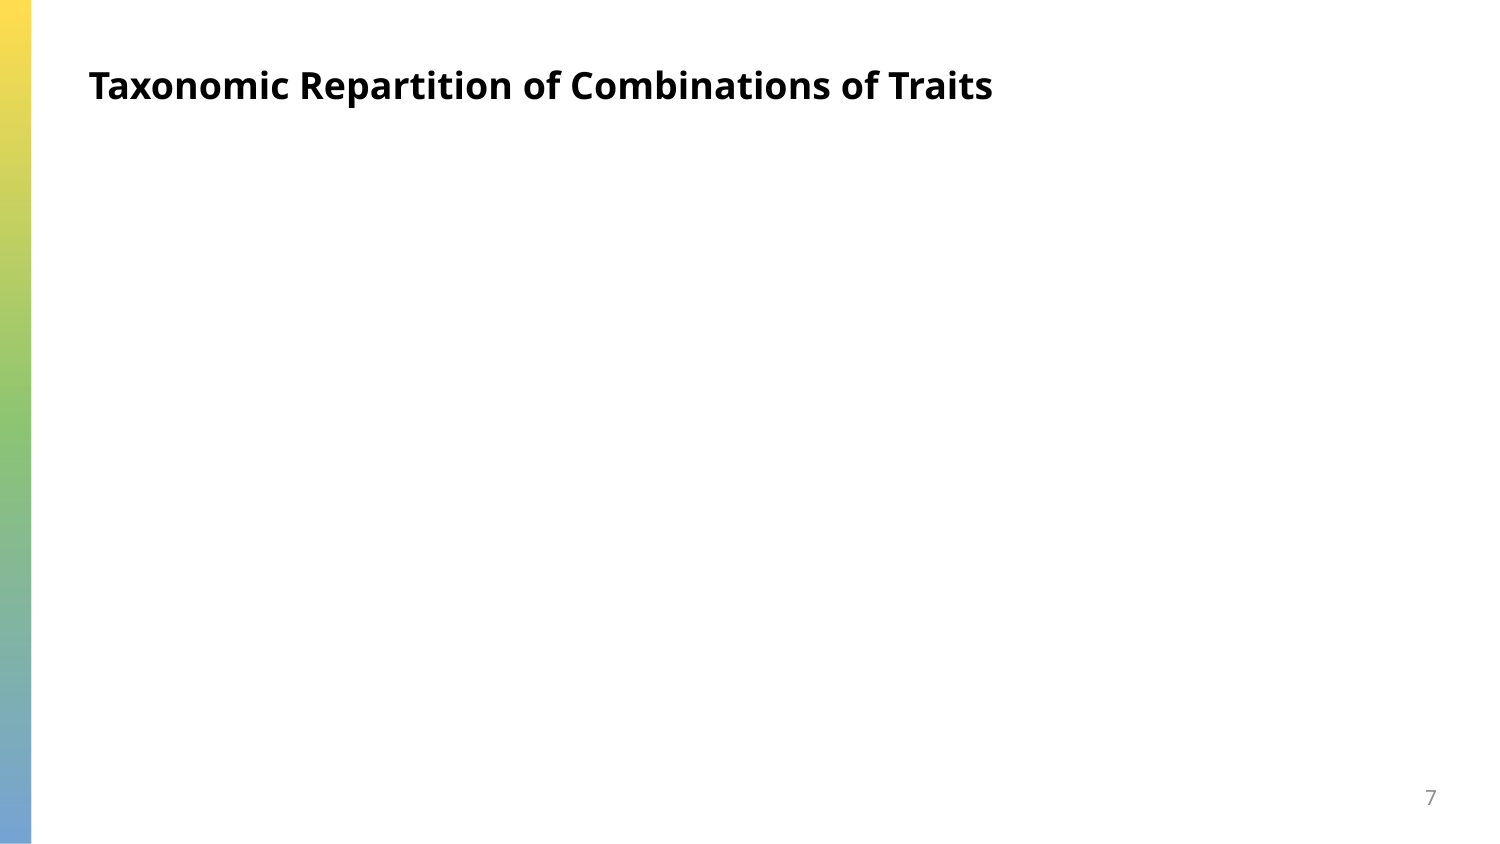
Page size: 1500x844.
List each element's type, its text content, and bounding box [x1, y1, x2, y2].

slide_number <number> [1240, 767, 1437, 813]
picture [0, 0, 1500, 844]
list Taxonomic Repartition of Combinations of Traits [88, 61, 1442, 157]
